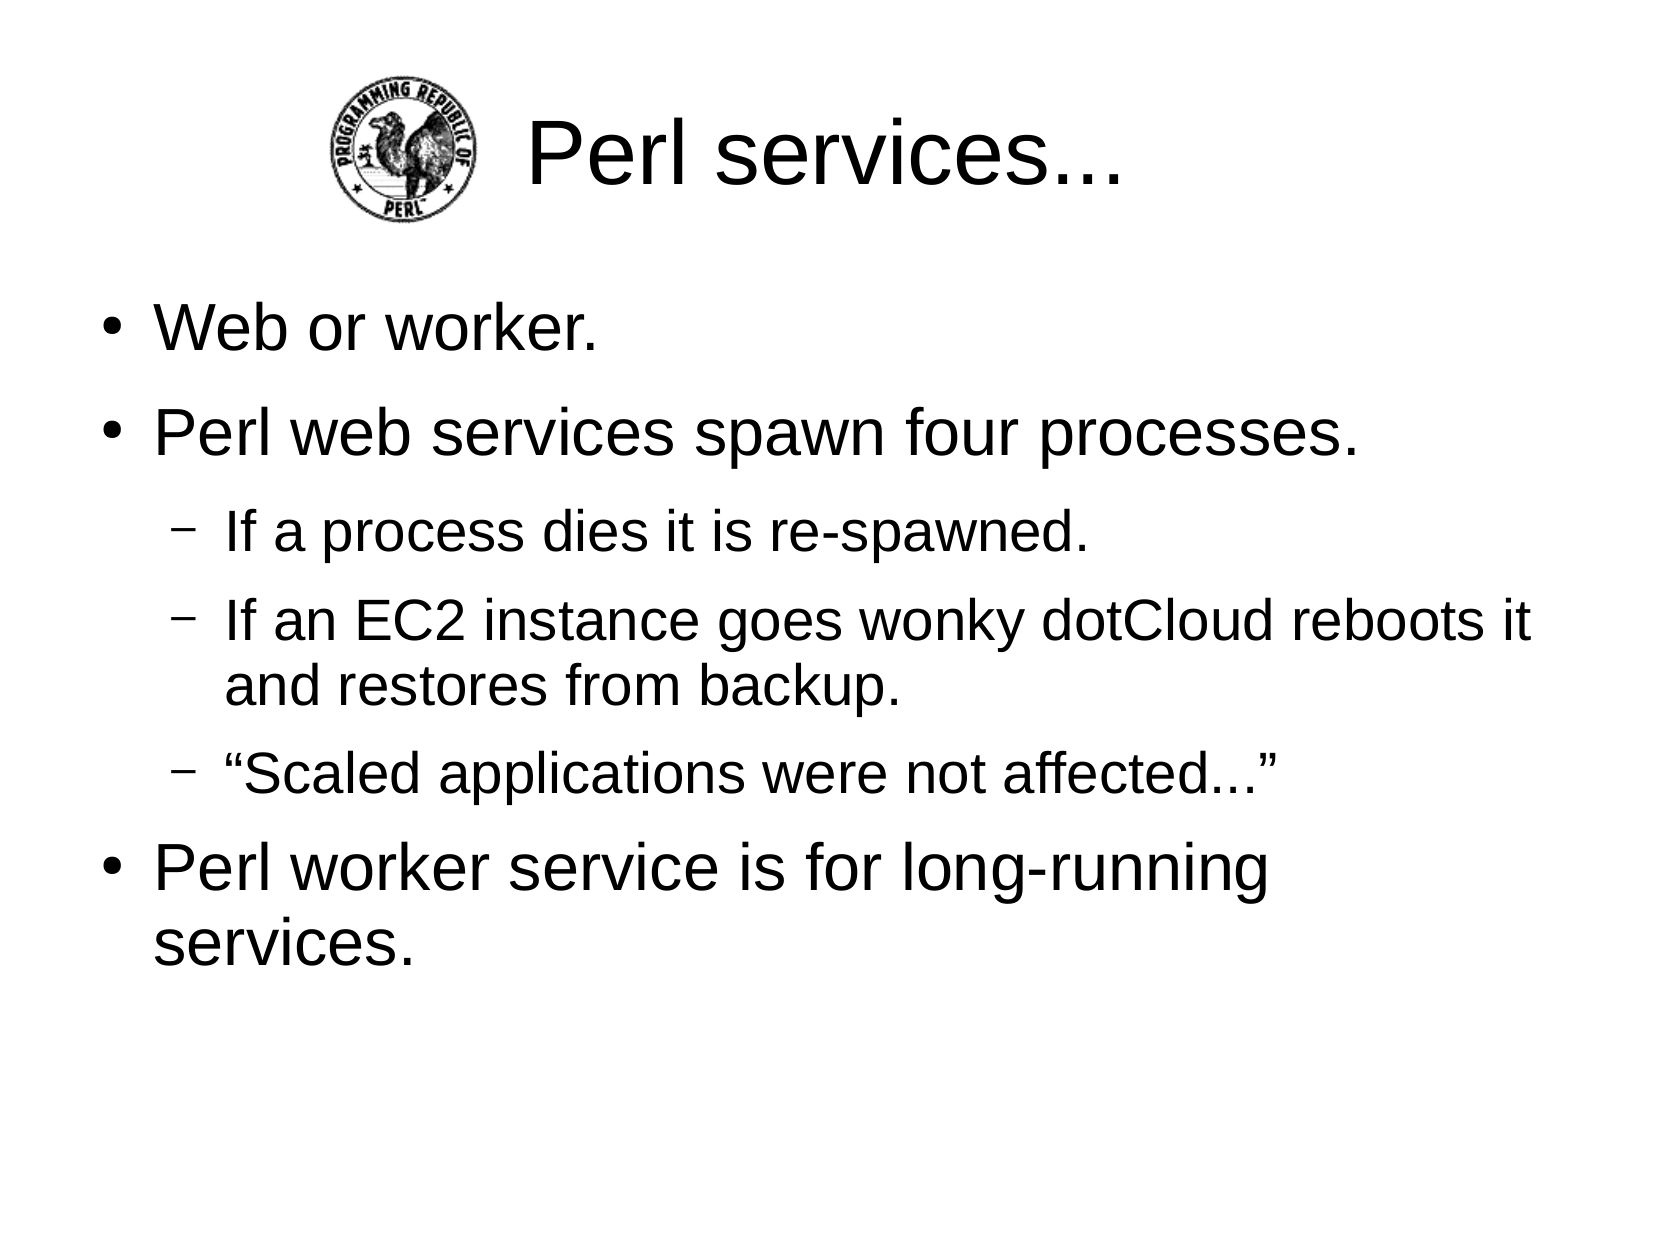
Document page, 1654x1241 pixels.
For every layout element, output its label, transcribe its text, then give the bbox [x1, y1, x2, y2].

list Web or worker. Perl web services spawn four processes. If a process dies it is re-spawned. If an EC2 instance goes wonky dotCloud reboots it and restores from backup. “Scaled applications were not affected...” Perl worker service is for long-running services. [82, 290, 1538, 1010]
picture [328, 74, 481, 227]
title Perl services... [82, 49, 1571, 257]
